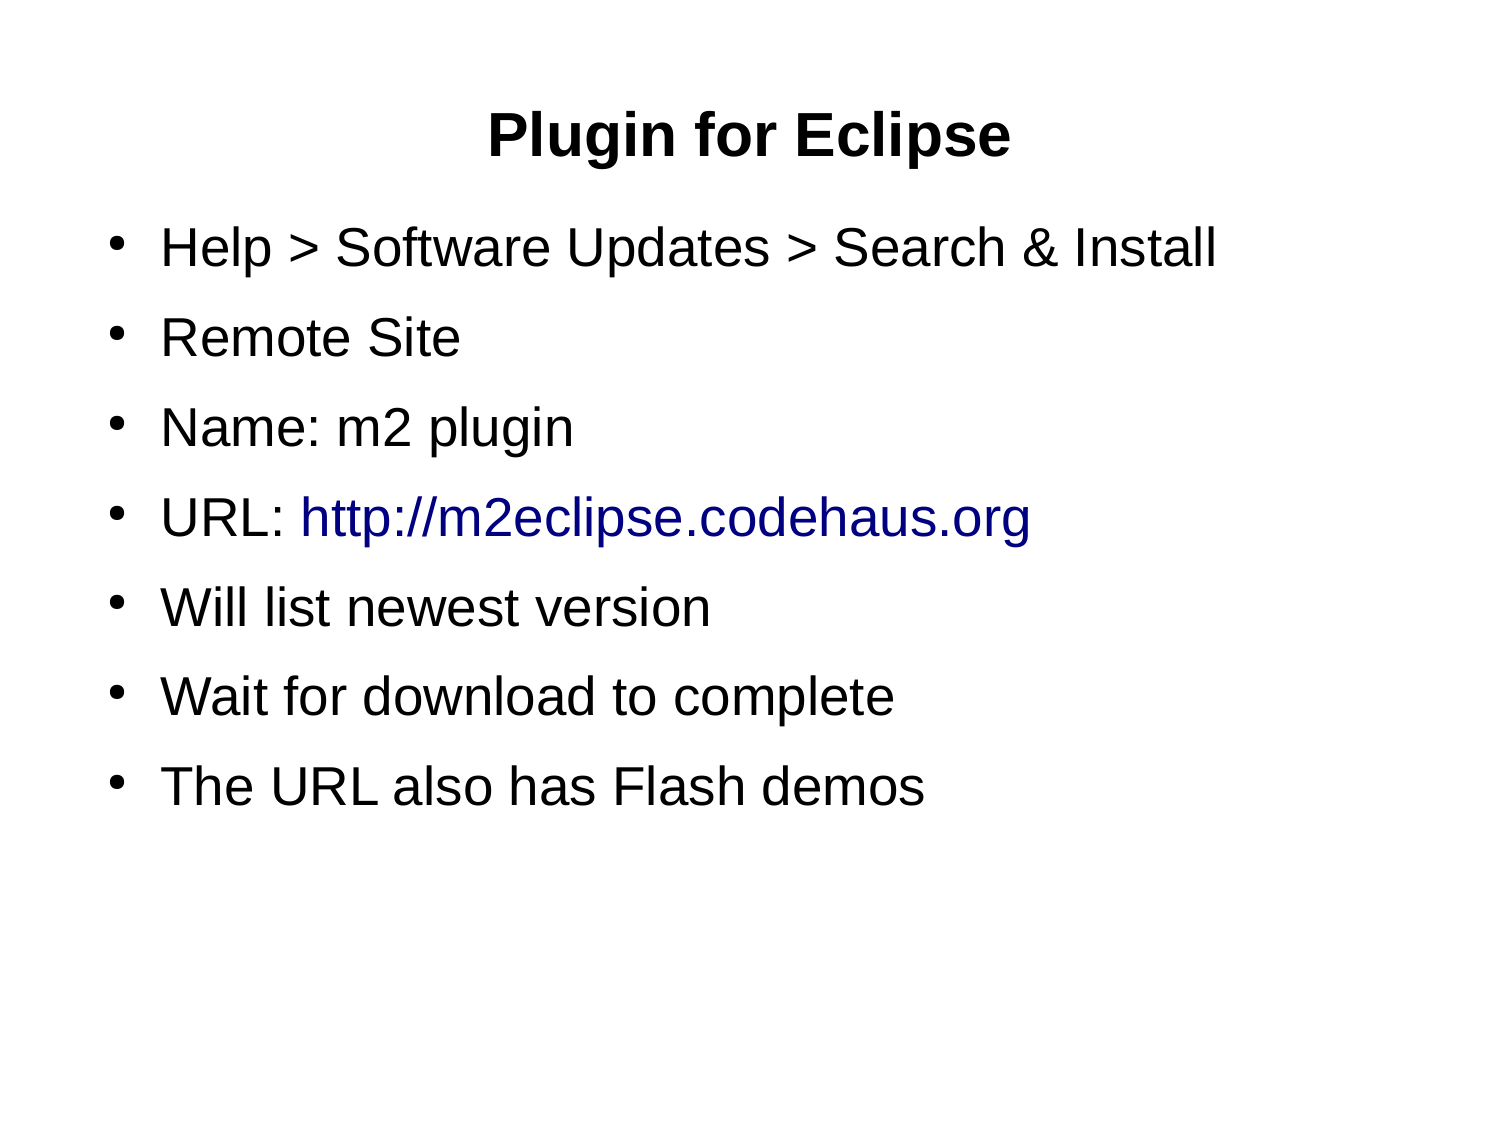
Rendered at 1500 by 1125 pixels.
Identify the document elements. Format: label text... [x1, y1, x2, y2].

title Plugin for Eclipse [75, 44, 1425, 177]
list Help > Software Updates > Search & Install Remote Site Name: m2 plugin URL: http://m2eclipse.codehaus.org Will list newest version Wait for download to complete The URL also has Flash demos [75, 204, 1395, 1075]
